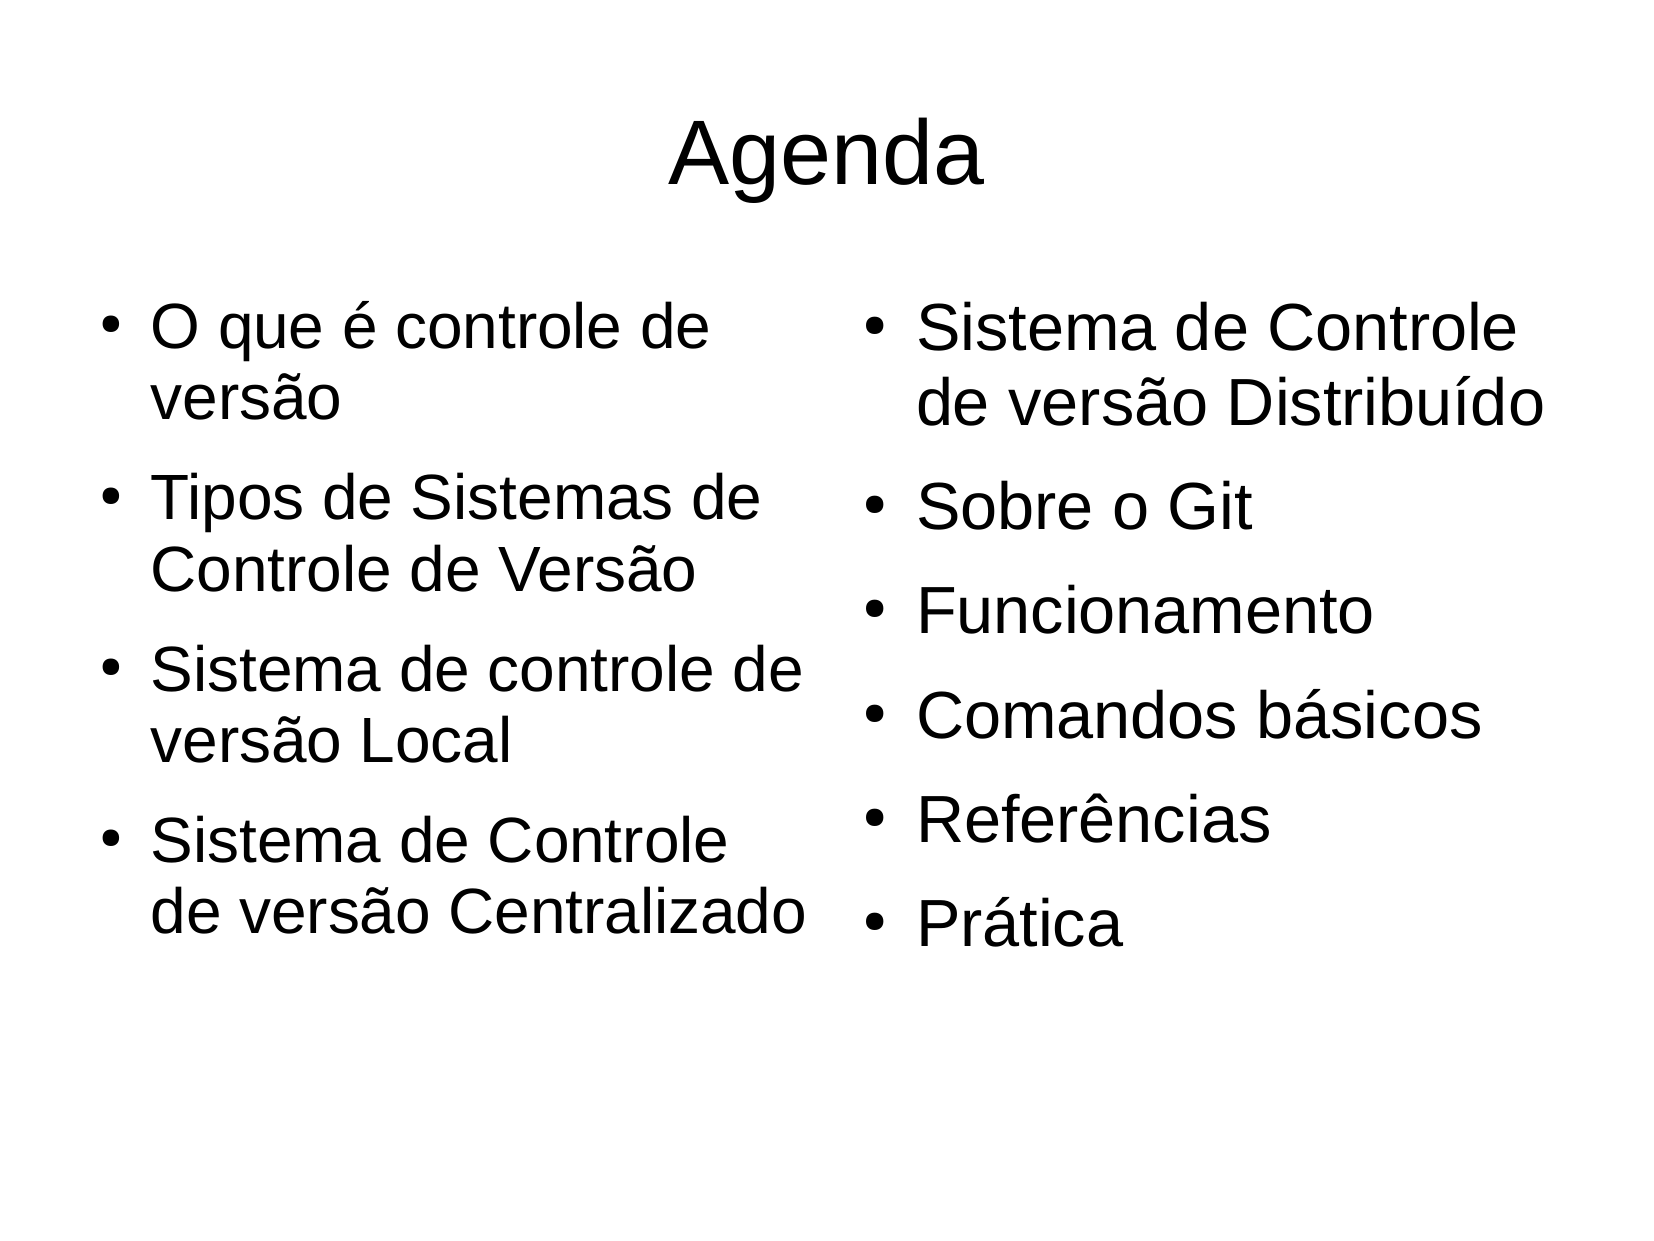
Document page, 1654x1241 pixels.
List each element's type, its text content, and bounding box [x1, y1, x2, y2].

title Agenda [82, 49, 1571, 257]
list O que é controle de versão Tipos de Sistemas de Controle de Versão Sistema de controle de versão Local Sistema de Controle de versão Centralizado [82, 290, 809, 1010]
list Sistema de Controle de versão Distribuído Sobre o Git Funcionamento Comandos básicos Referências Prática [845, 290, 1572, 1010]
